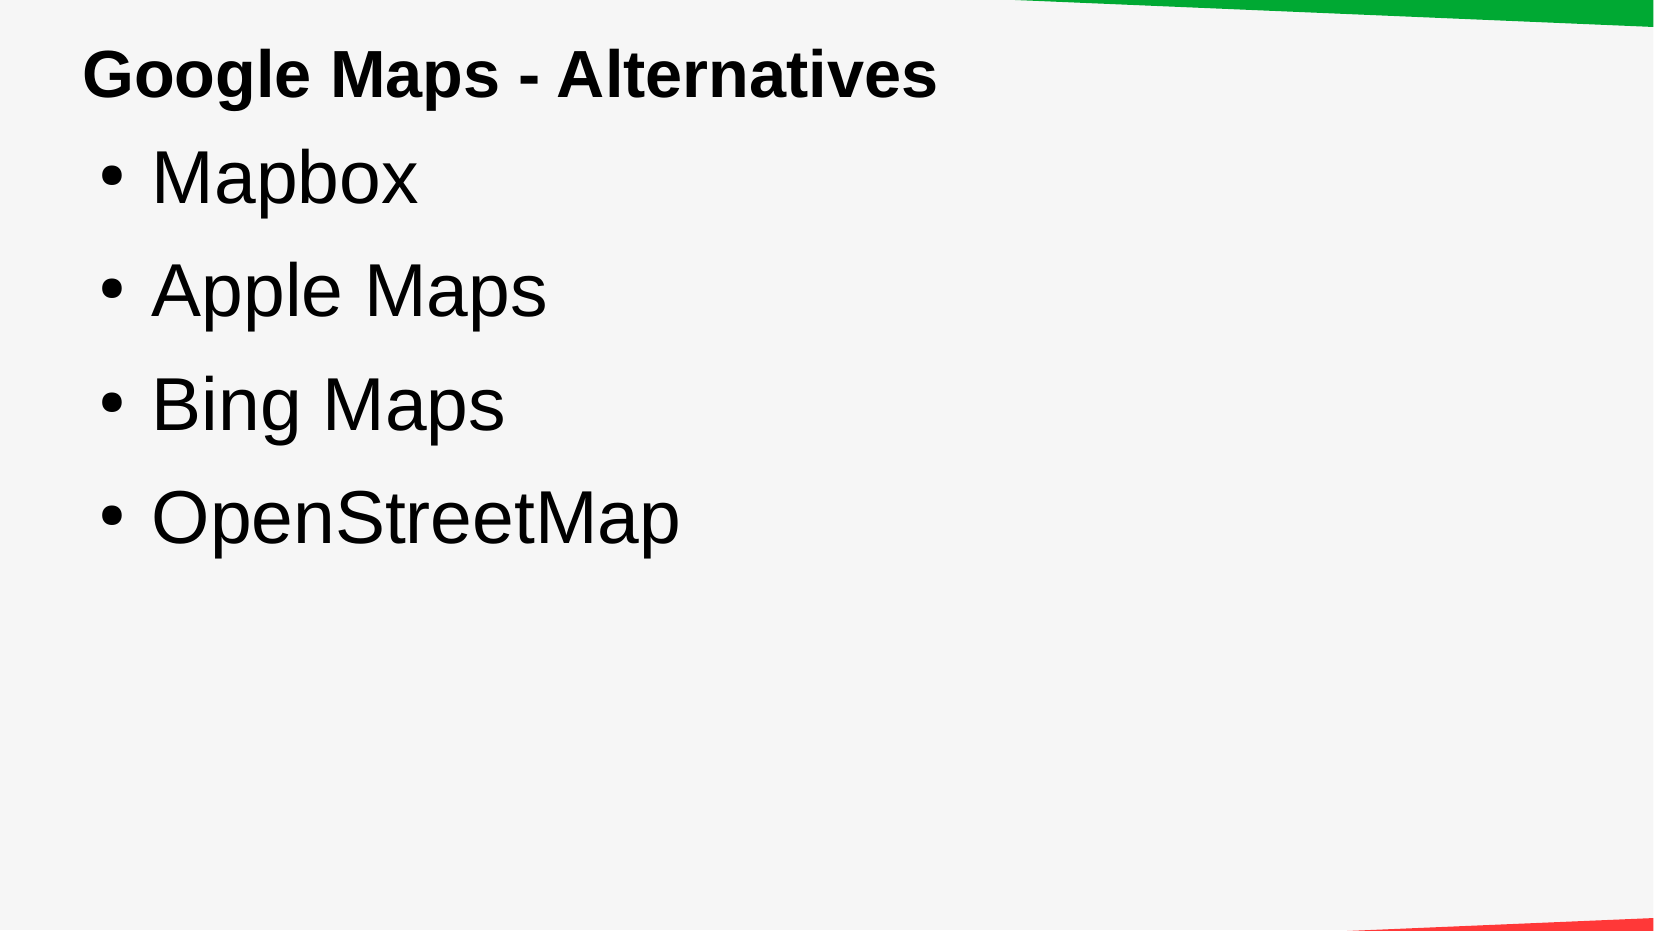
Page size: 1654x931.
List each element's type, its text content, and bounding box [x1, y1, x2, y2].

title Google Maps - Alternatives [82, 37, 1571, 114]
list Mapbox Apple Maps Bing Maps OpenStreetMap [80, 135, 1620, 591]
text_box [1015, 0, 1654, 27]
text_box [1347, 918, 1654, 931]
